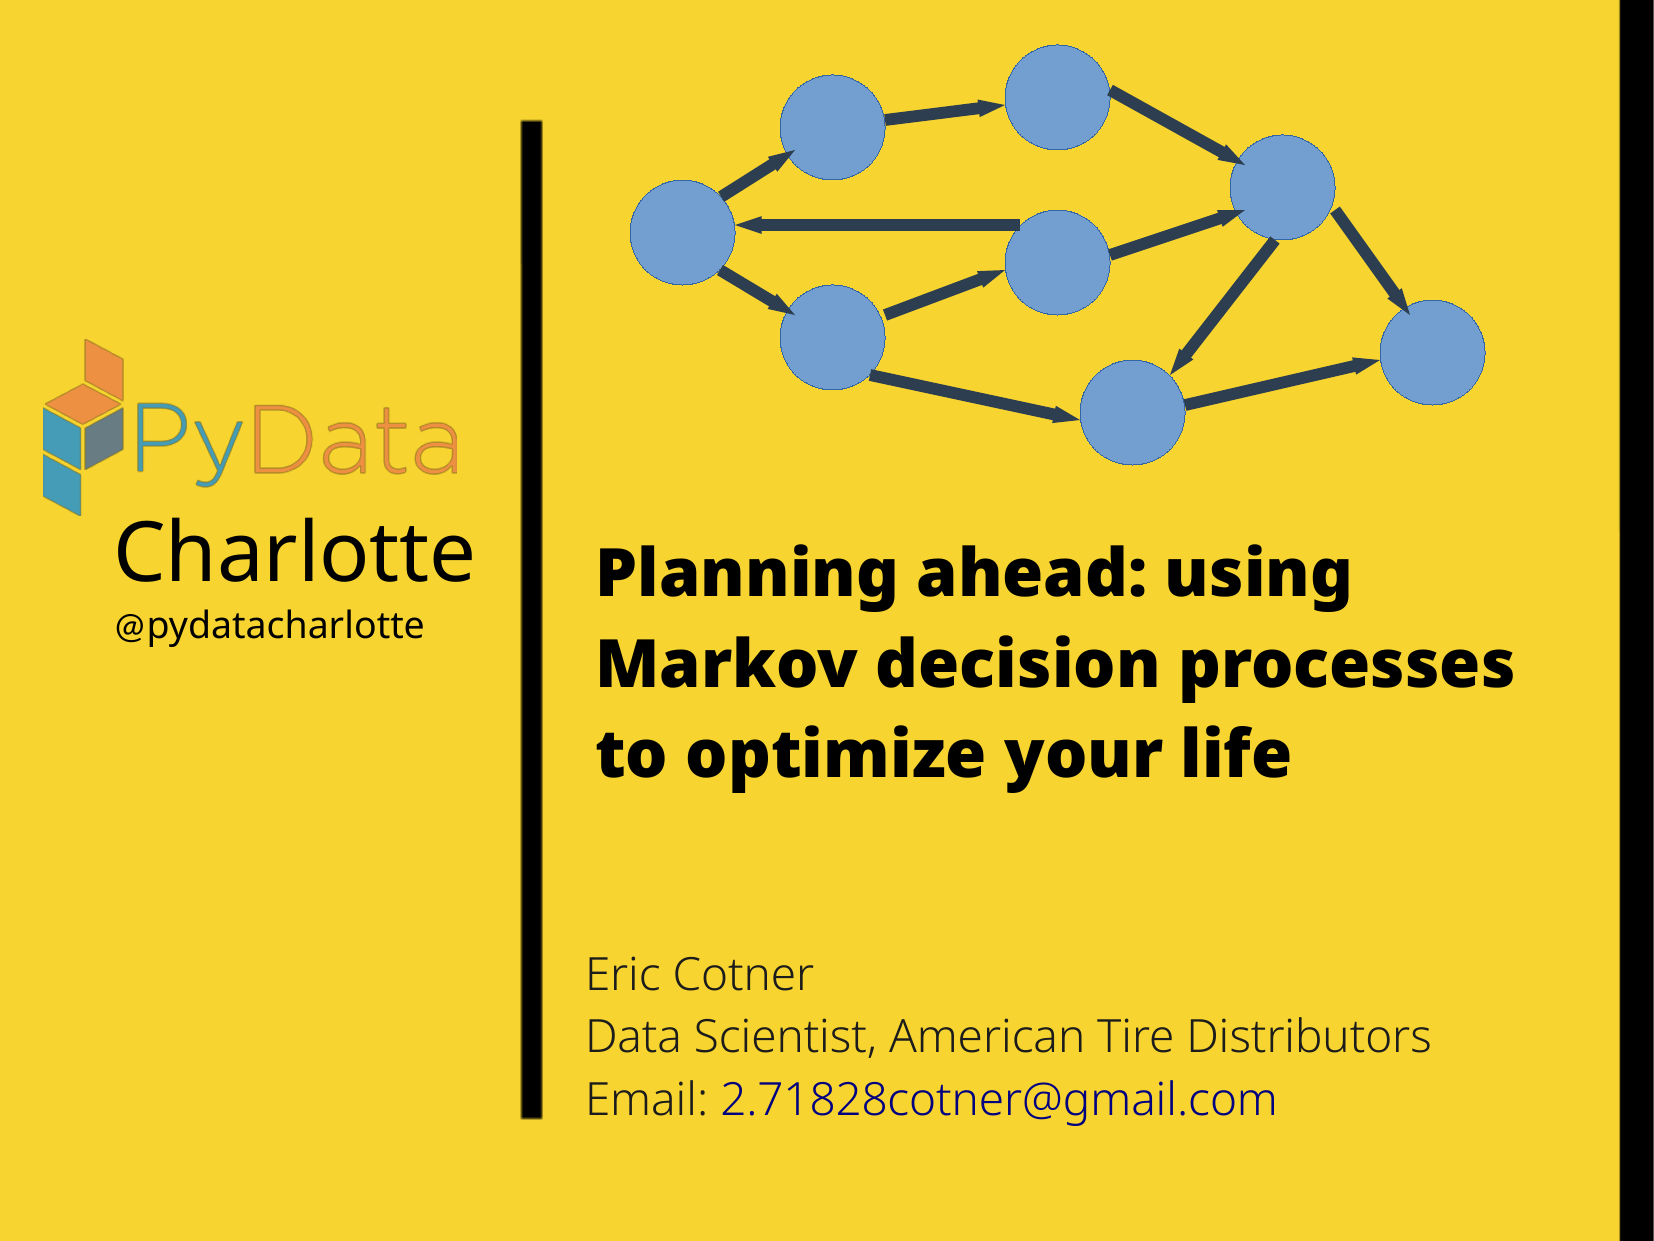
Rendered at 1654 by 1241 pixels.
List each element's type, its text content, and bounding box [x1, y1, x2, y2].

text_box [780, 74, 886, 180]
text_box [1380, 300, 1486, 406]
text_box [1080, 360, 1186, 466]
picture [0, 0, 1654, 1241]
subtitle Eric Cotner Data Scientist, American Tire Distributors Email: 2.71828cotner@gmail.com [585, 941, 1580, 1227]
text_box [1230, 134, 1336, 240]
text_box [630, 180, 736, 286]
text_box [1005, 210, 1111, 316]
text_box [780, 284, 886, 390]
text_box [1005, 44, 1111, 150]
title Planning ahead: using Markov decision processes to optimize your life [595, 525, 1591, 673]
